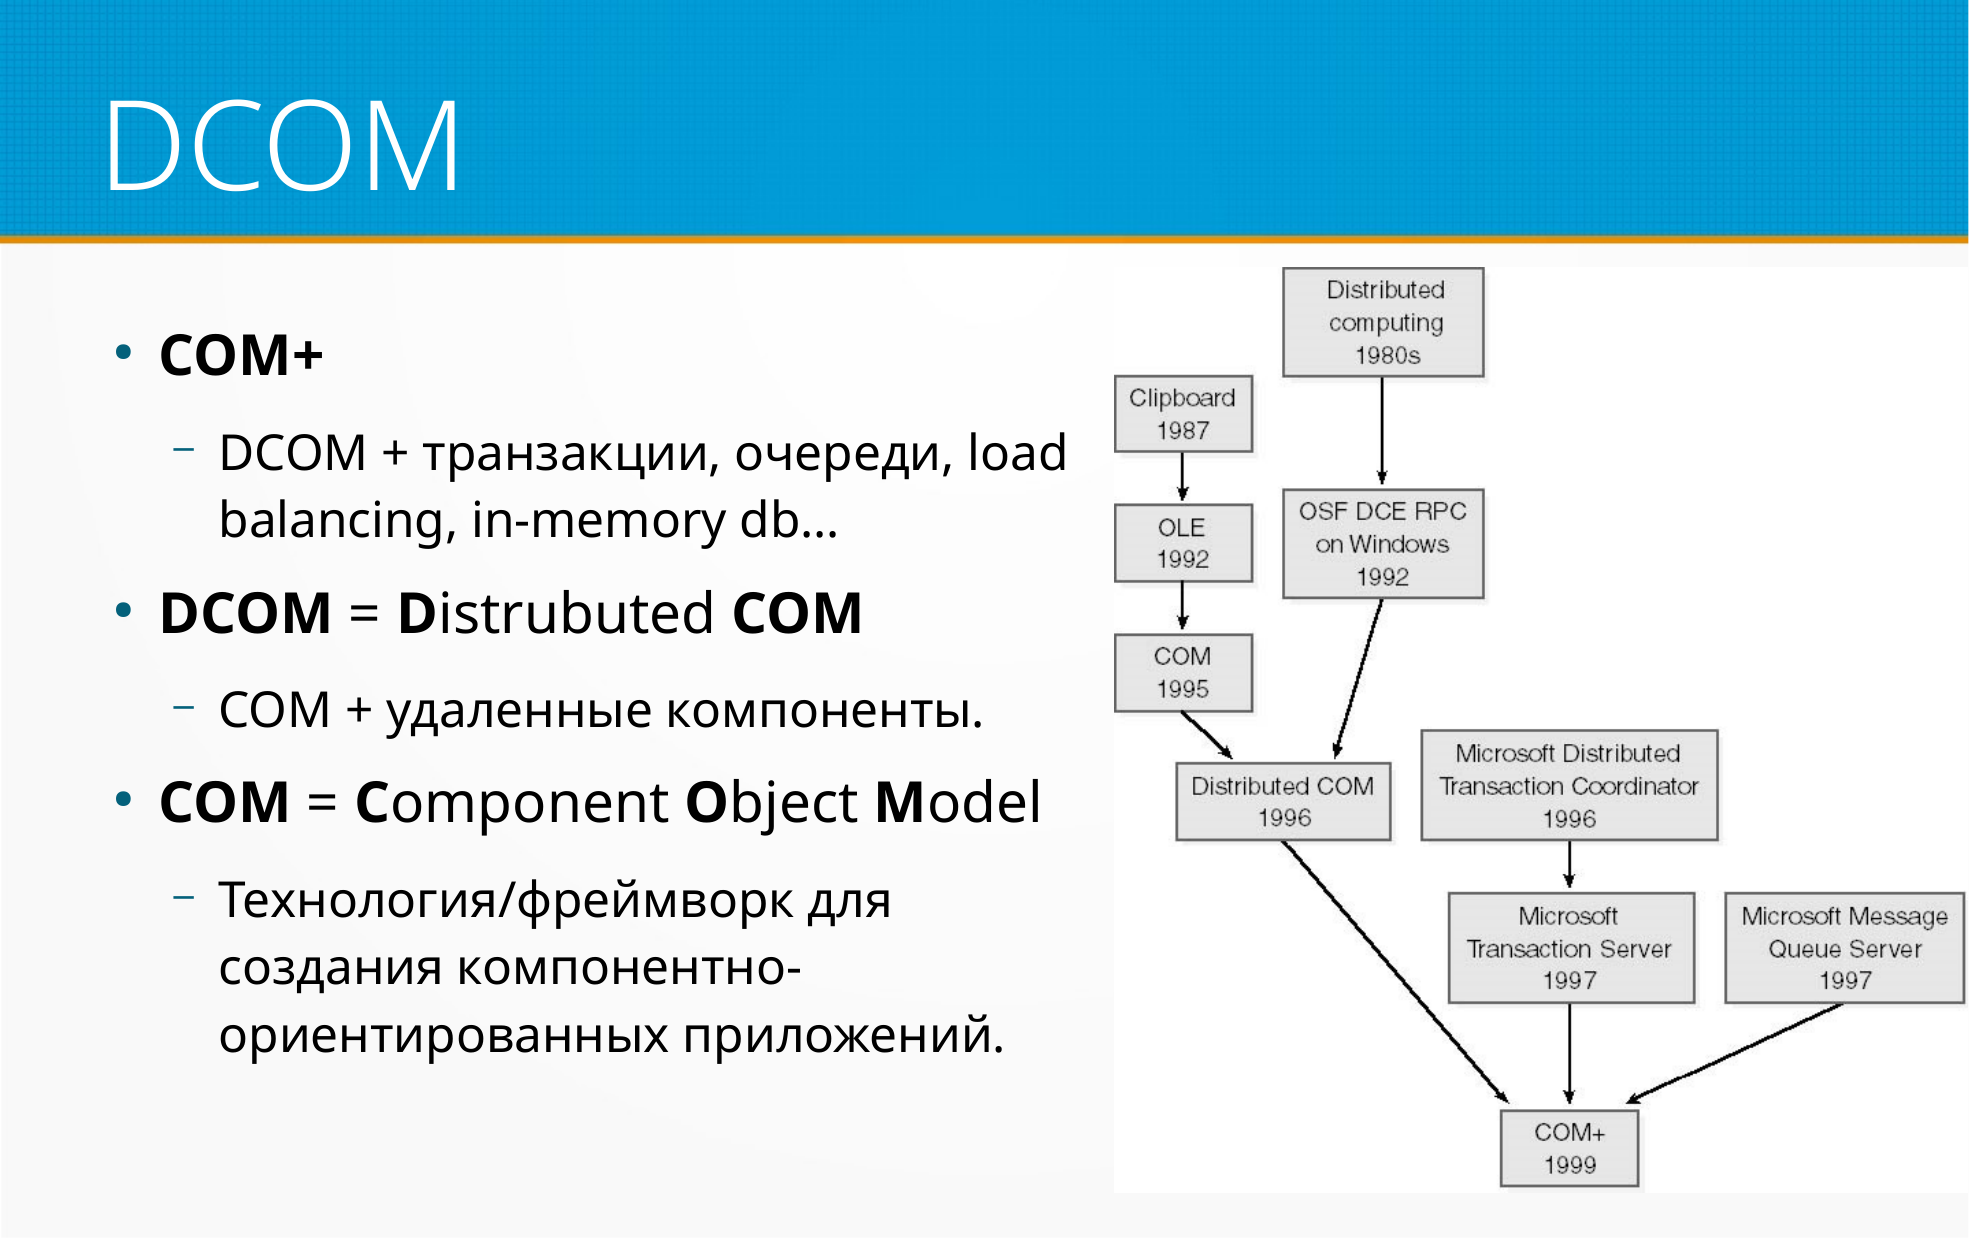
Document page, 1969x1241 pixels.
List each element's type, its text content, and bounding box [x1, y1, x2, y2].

picture [0, 233, 1969, 1241]
title DCOM [98, 19, 1870, 227]
list COM+ DCOM + транзакции, очереди, load balancing, in-memory db… DCOM = Distrubuted COM COM + удаленные компоненты. COM = Component Object Model Технология/фреймворк для создания компонентно-ориентированных приложений. [98, 315, 1114, 1081]
